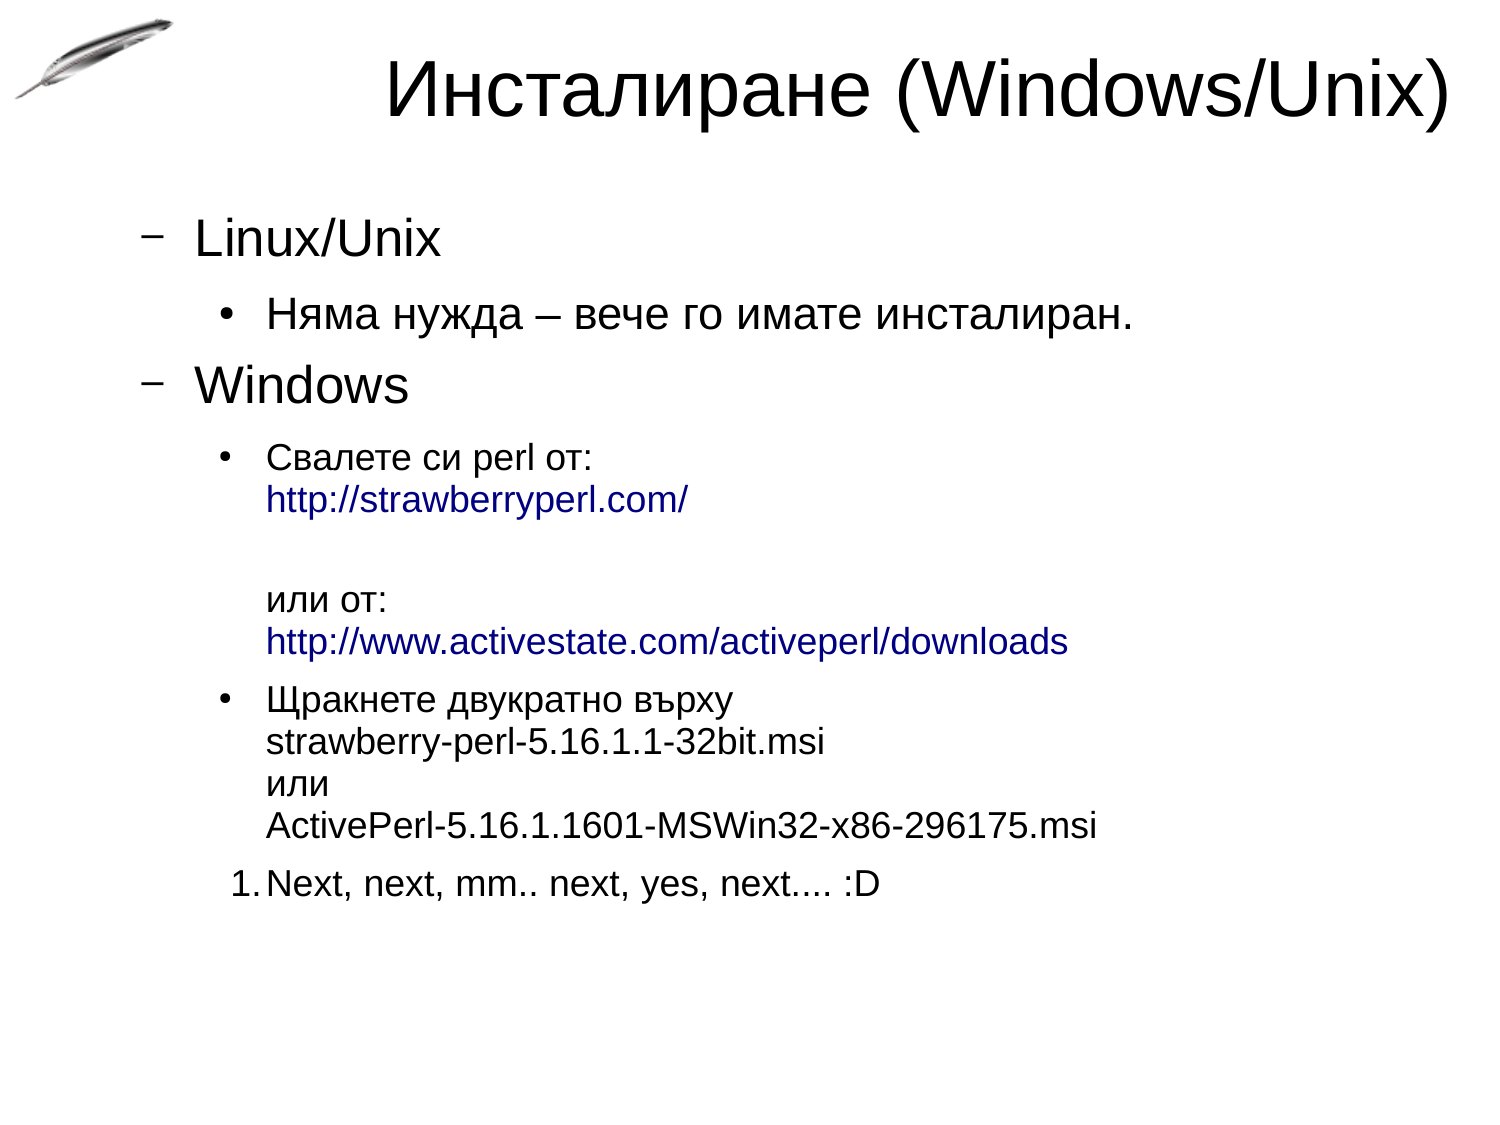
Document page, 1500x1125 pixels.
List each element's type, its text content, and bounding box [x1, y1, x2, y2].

title Инсталиране (Windows/Unix) [336, 0, 1500, 179]
picture [11, 17, 179, 101]
list Linux/Unix Няма нужда – вече го имате инсталиран. Windows Свалете си perl от: http://strawberryperl.com/ или от: http://www.activestate.com/activeperl/downloads Щракнете двукратно върху strawberry-perl-5.16.1.1-32bit.msi или ActivePerl-5.16.1.1601-MSWin32-x86-296175.msi Next, next, mm.. next, yes, next.... :D [53, 207, 1447, 1084]
